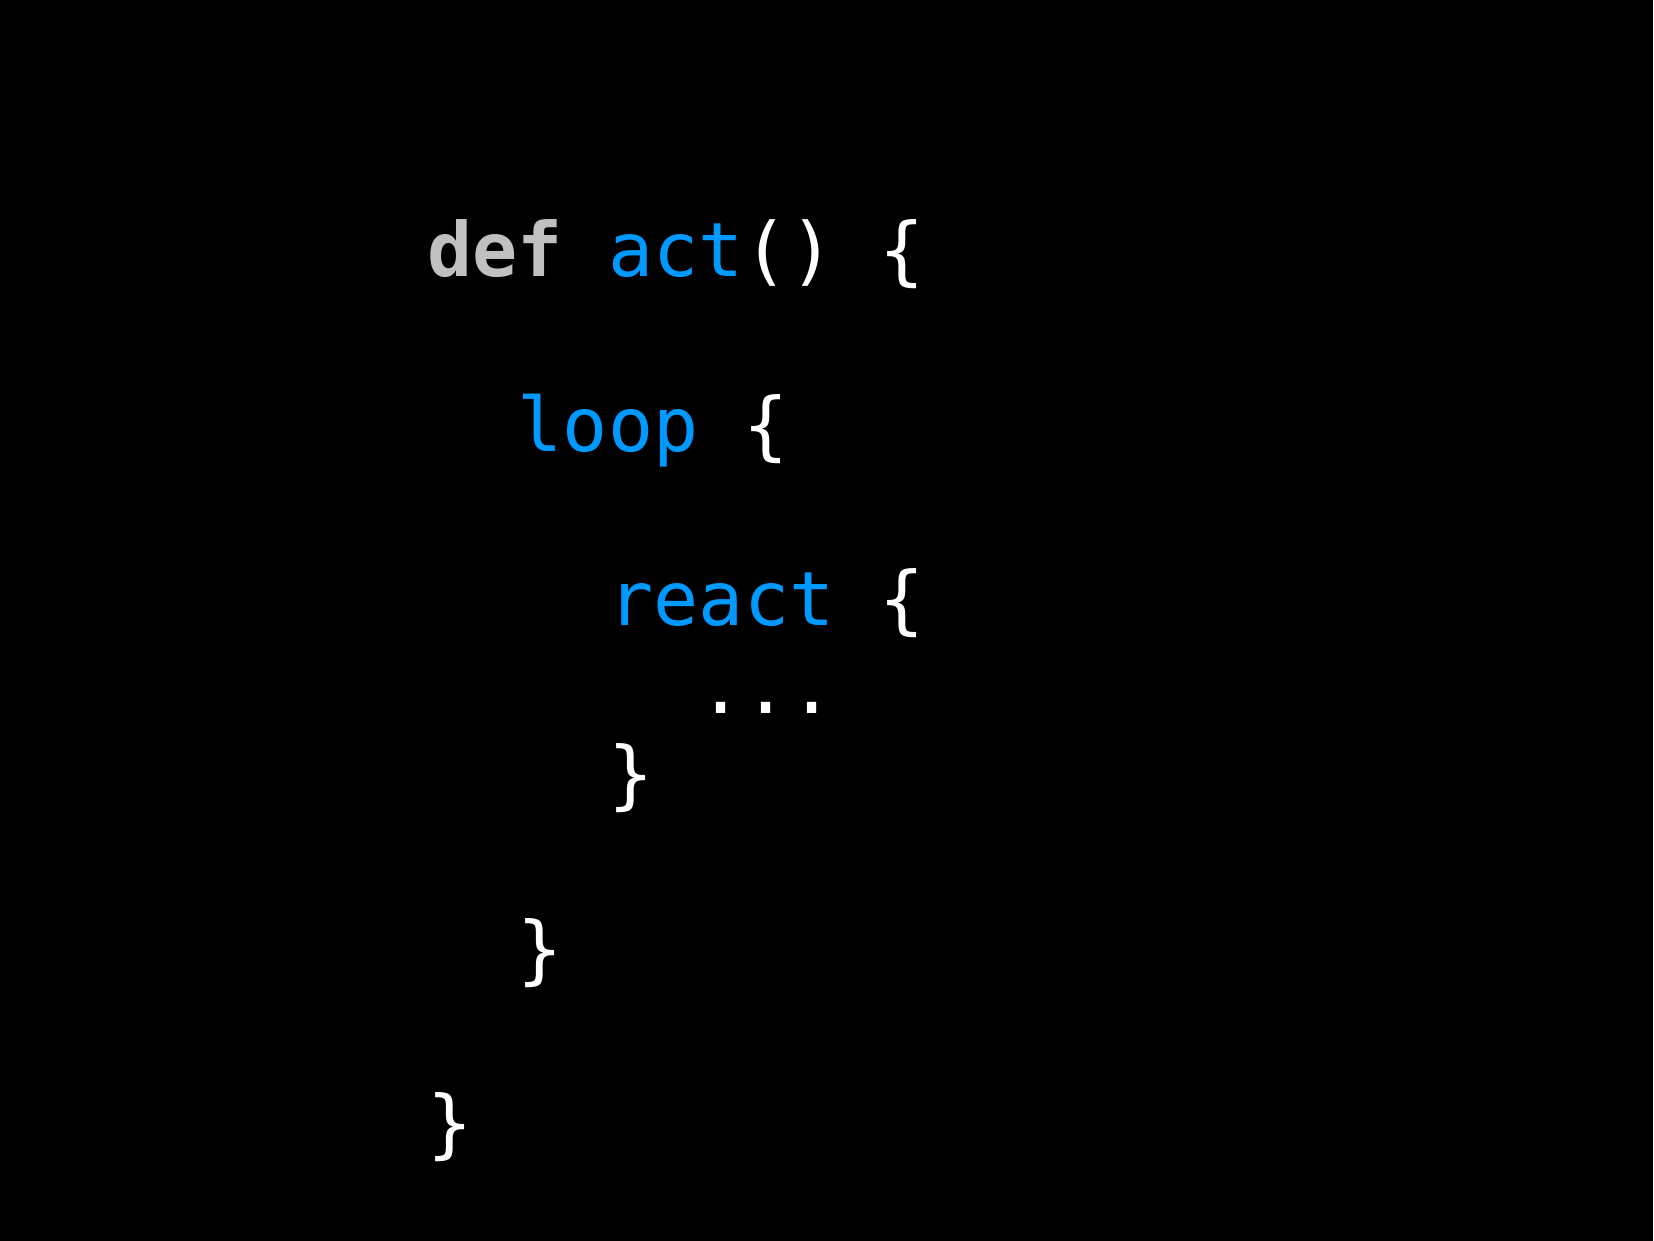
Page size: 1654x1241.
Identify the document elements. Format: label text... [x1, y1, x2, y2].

text_box def act() { loop { react { ... } } } [412, 199, 1367, 1175]
